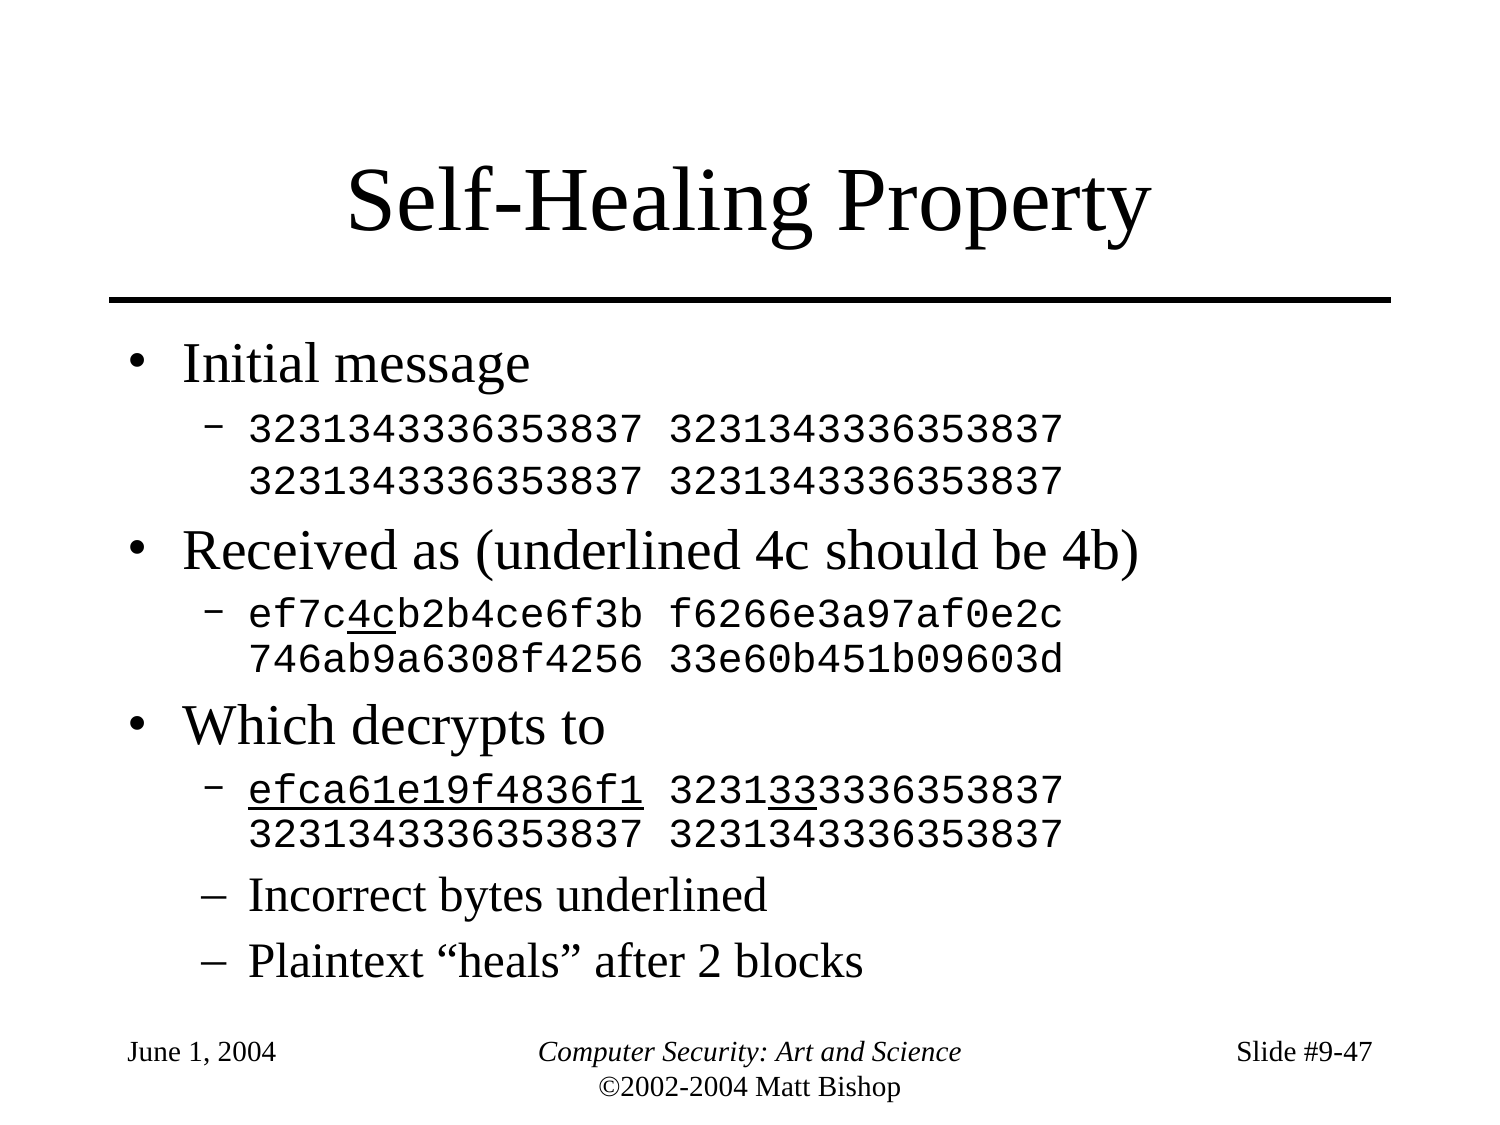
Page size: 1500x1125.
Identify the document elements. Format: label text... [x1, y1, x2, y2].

title Self-Healing Property [112, 99, 1388, 288]
list Initial message 3231343336353837 3231343336353837 3231343336353837 3231343336353837 Received as (underlined 4c should be 4b) ef7c4cb2b4ce6f3b f6266e3a97af0e2c 746ab9a6308f4256 33e60b451b09603d Which decrypts to efca61e19f4836f1 3231333336353837 3231343336353837 3231343336353837 Incorrect bytes underlined Plaintext “heals” after 2 blocks [112, 324, 1388, 1000]
